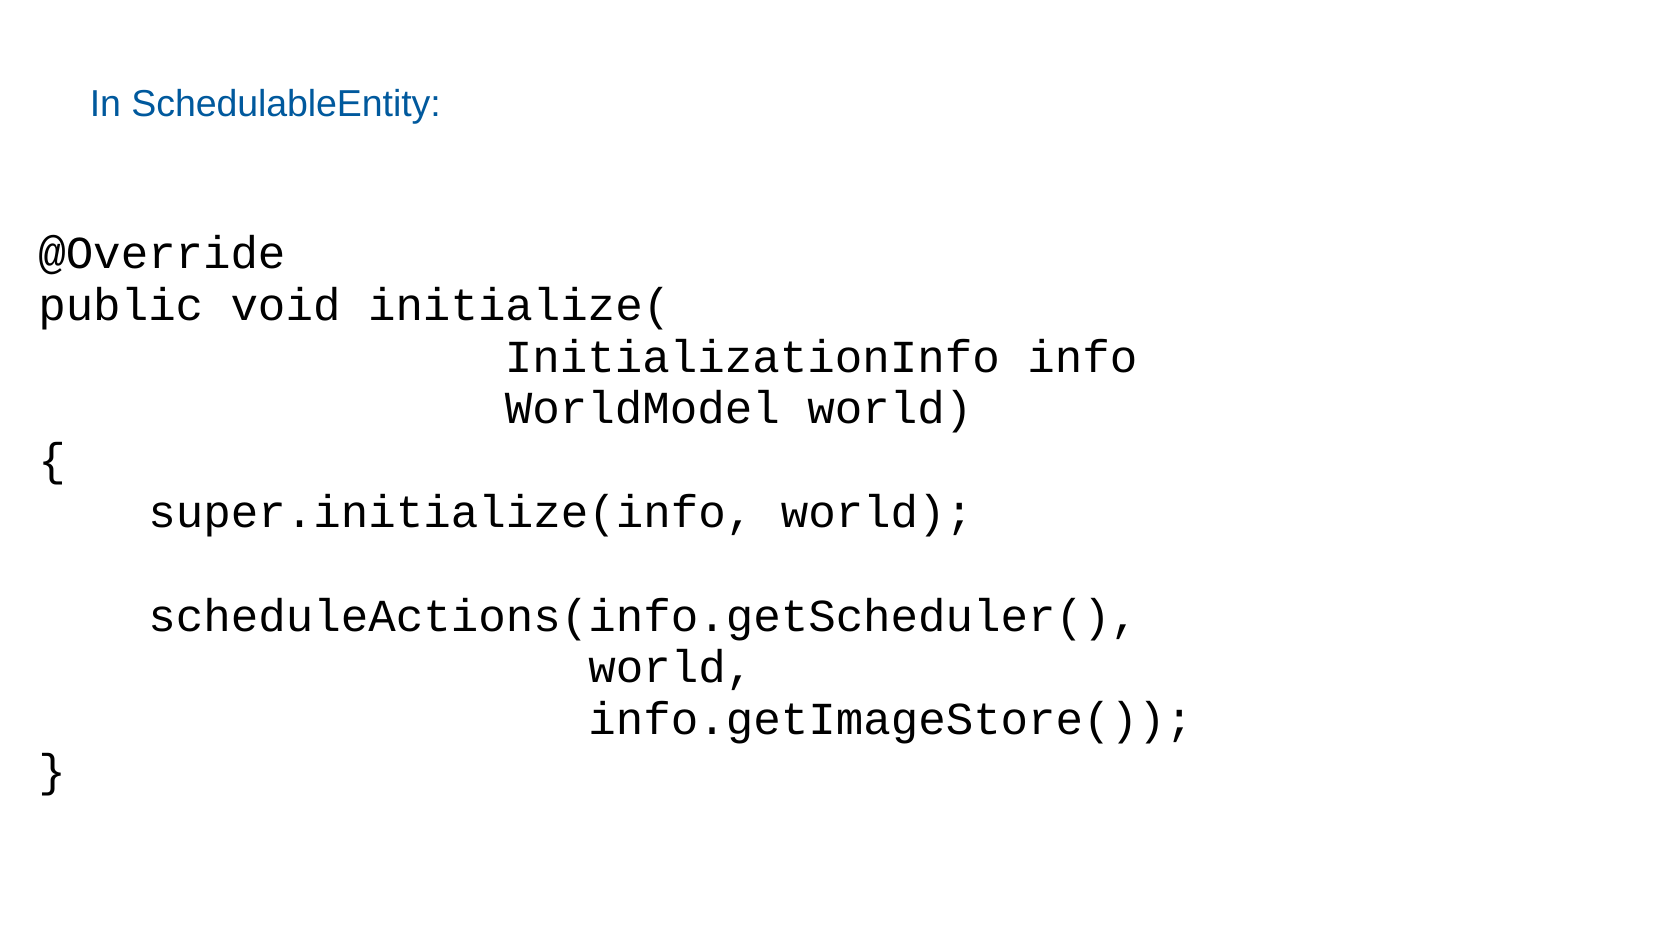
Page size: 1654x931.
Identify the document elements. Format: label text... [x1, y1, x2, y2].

text_box @Override public void initialize( InitializationInfo info WorldModel world) { super.initialize(info, world); scheduleActions(info.getScheduler(), world, info.getImageStore()); } [23, 120, 1479, 931]
text_box In SchedulableEntity: [75, 75, 457, 132]
